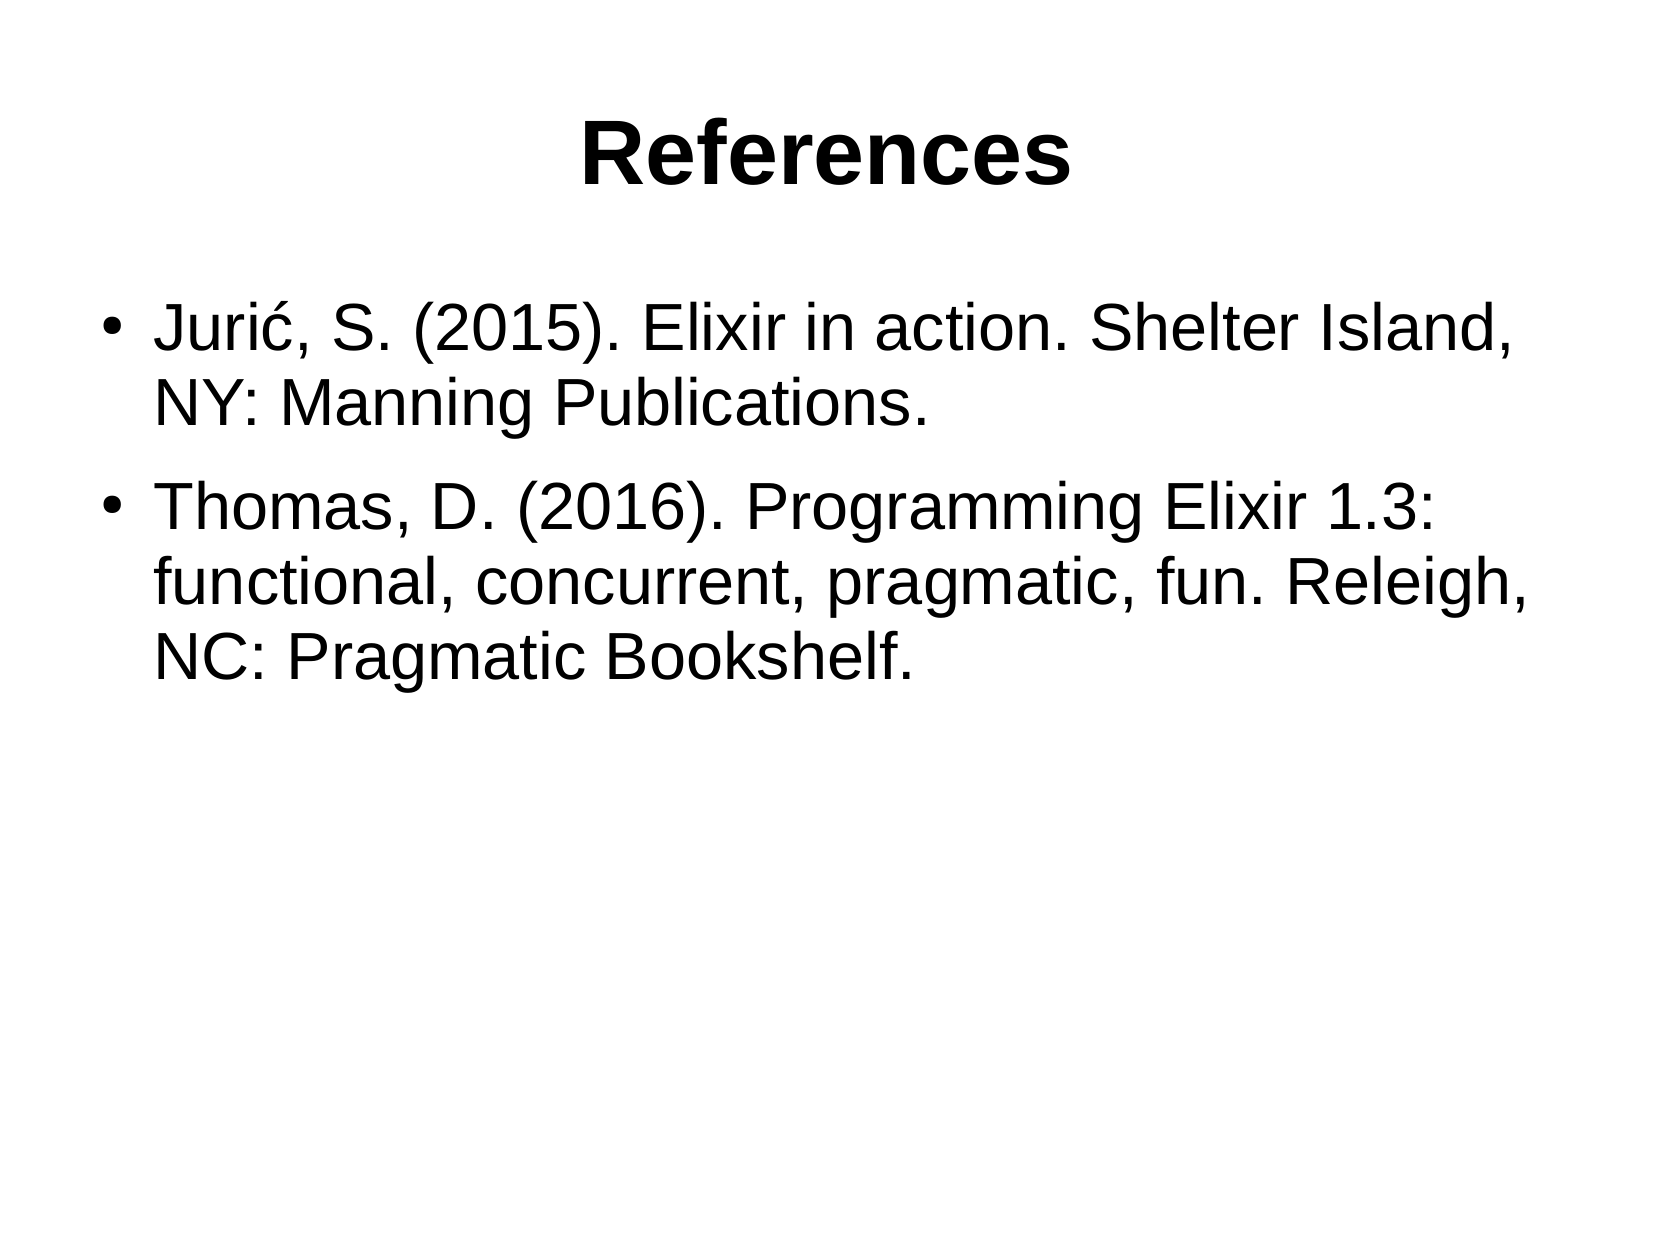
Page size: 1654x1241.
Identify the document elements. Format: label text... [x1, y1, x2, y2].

title References [82, 49, 1571, 257]
list Jurić, S. (2015). Elixir in action. Shelter Island, NY: Manning Publications. Thomas, D. (2016). Programming Elixir 1.3: functional, concurrent, pragmatic, fun. Releigh, NC: Pragmatic Bookshelf. [82, 290, 1571, 1010]
